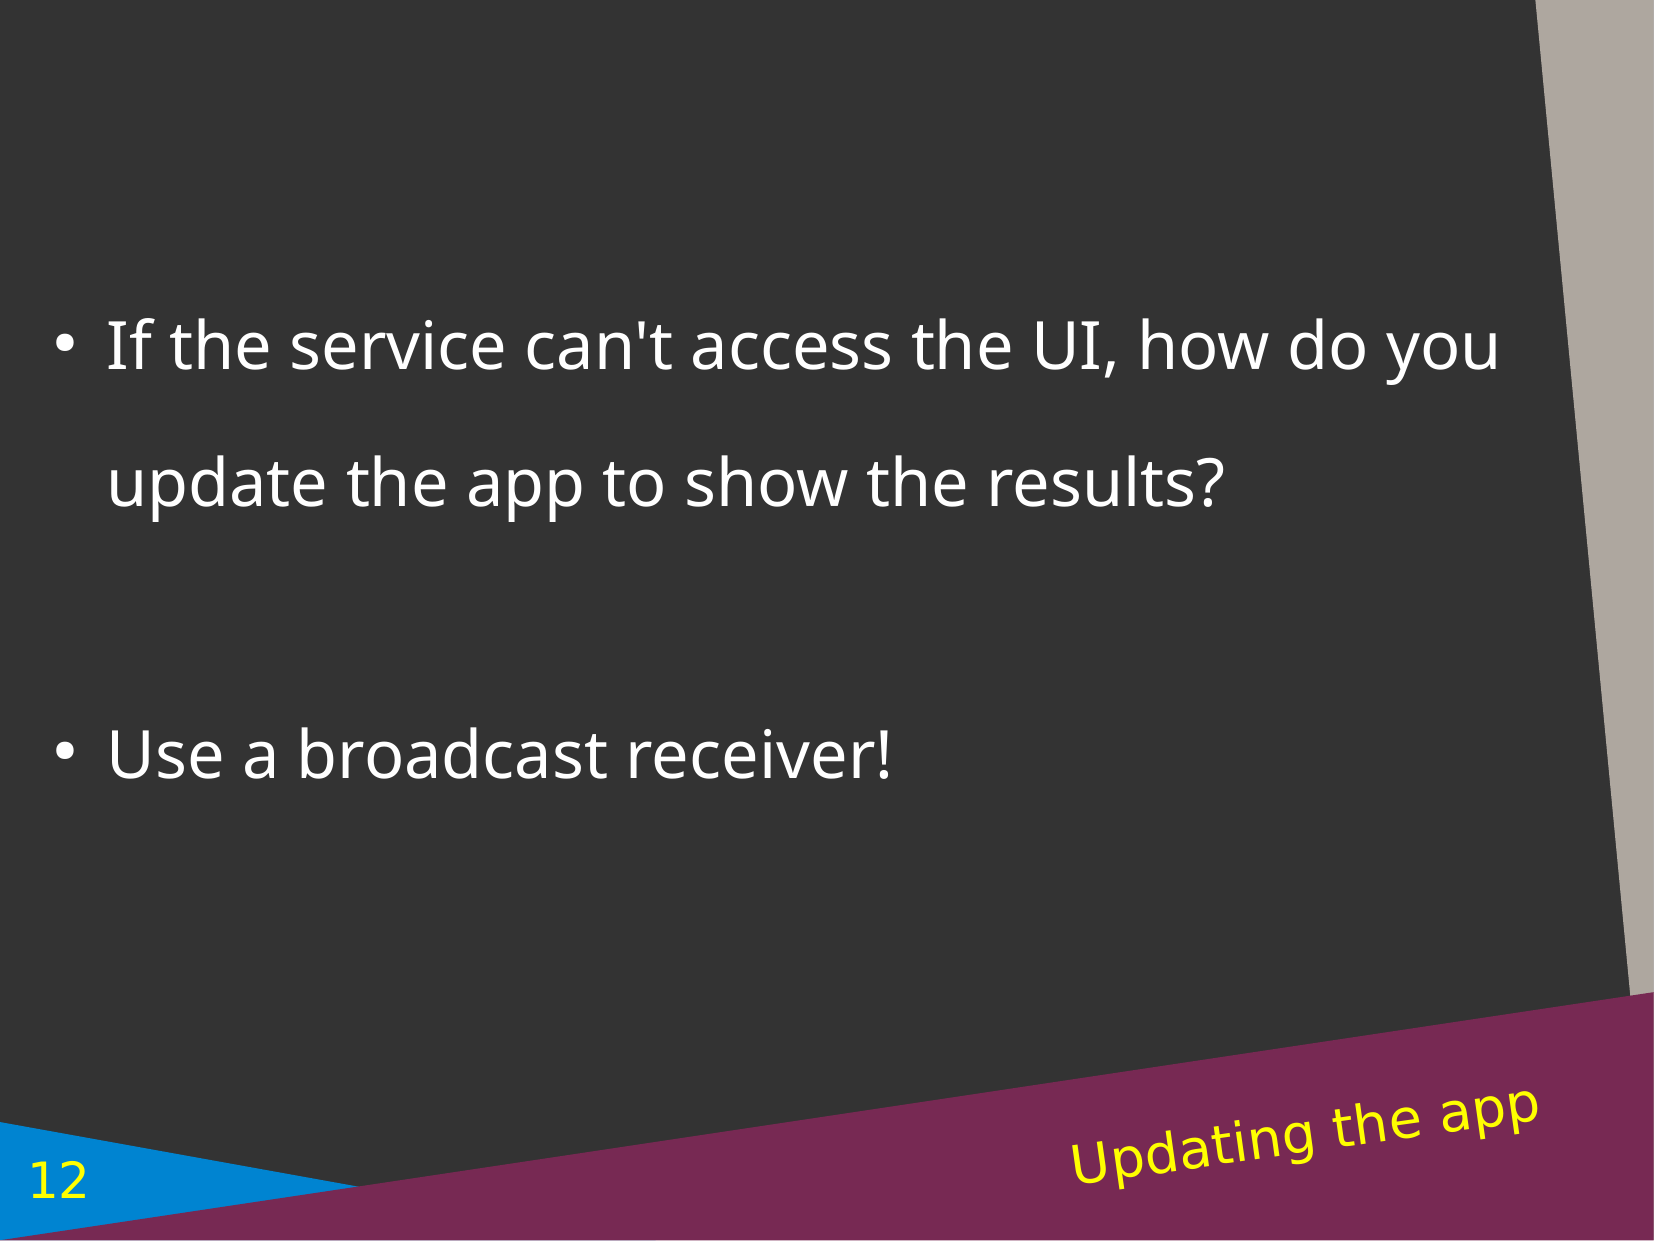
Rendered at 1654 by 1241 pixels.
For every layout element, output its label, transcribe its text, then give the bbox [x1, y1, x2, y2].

list If the service can't access the UI, how do you update the app to show the results? Use a broadcast receiver! [35, 59, 1524, 993]
title Updating the app [956, 995, 1654, 1241]
